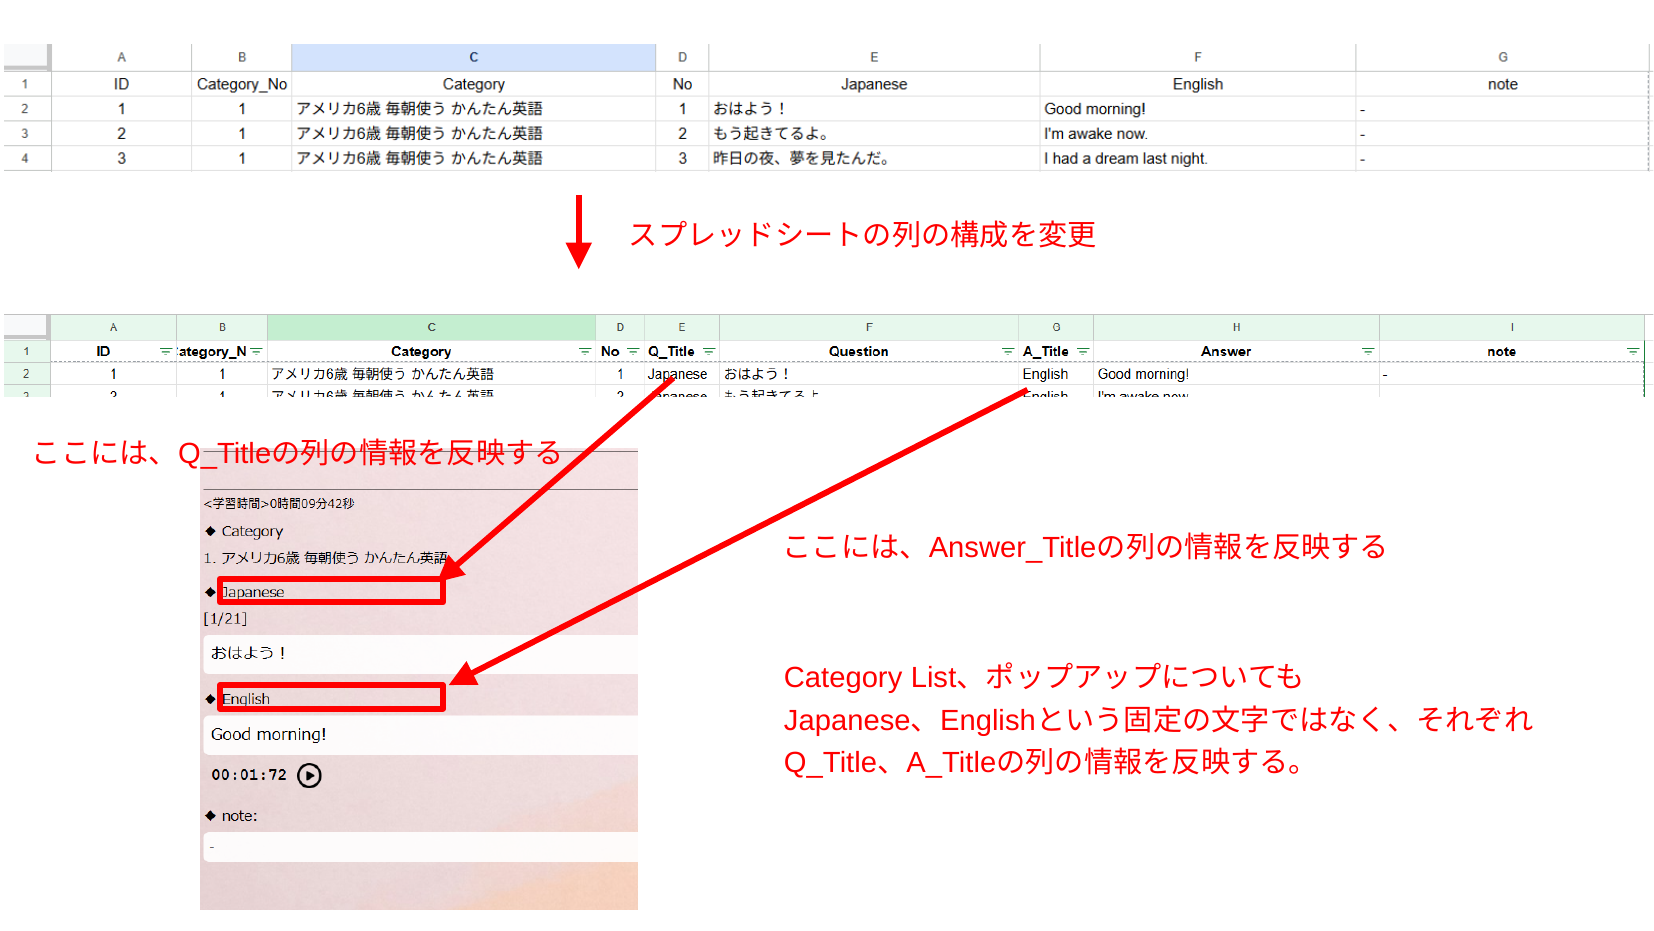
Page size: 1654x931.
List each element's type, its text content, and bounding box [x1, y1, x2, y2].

text_box スプレッドシートの列の構成を変更 [614, 204, 1137, 254]
picture [4, 312, 1654, 397]
picture [579, 448, 586, 454]
picture [4, 44, 1654, 172]
text_box Category List、ポップアップについても Japanese、Englishという固定の文字ではなく、それぞれ Q_Title、A_Titleの列の情報を反映する。 [769, 646, 1549, 768]
text_box ここには、Q_Titleの列の情報を反映する [17, 422, 579, 473]
picture [200, 448, 638, 910]
text_box ここには、Answer_Titleの列の情報を反映する [767, 516, 1405, 567]
picture [223, 582, 440, 599]
